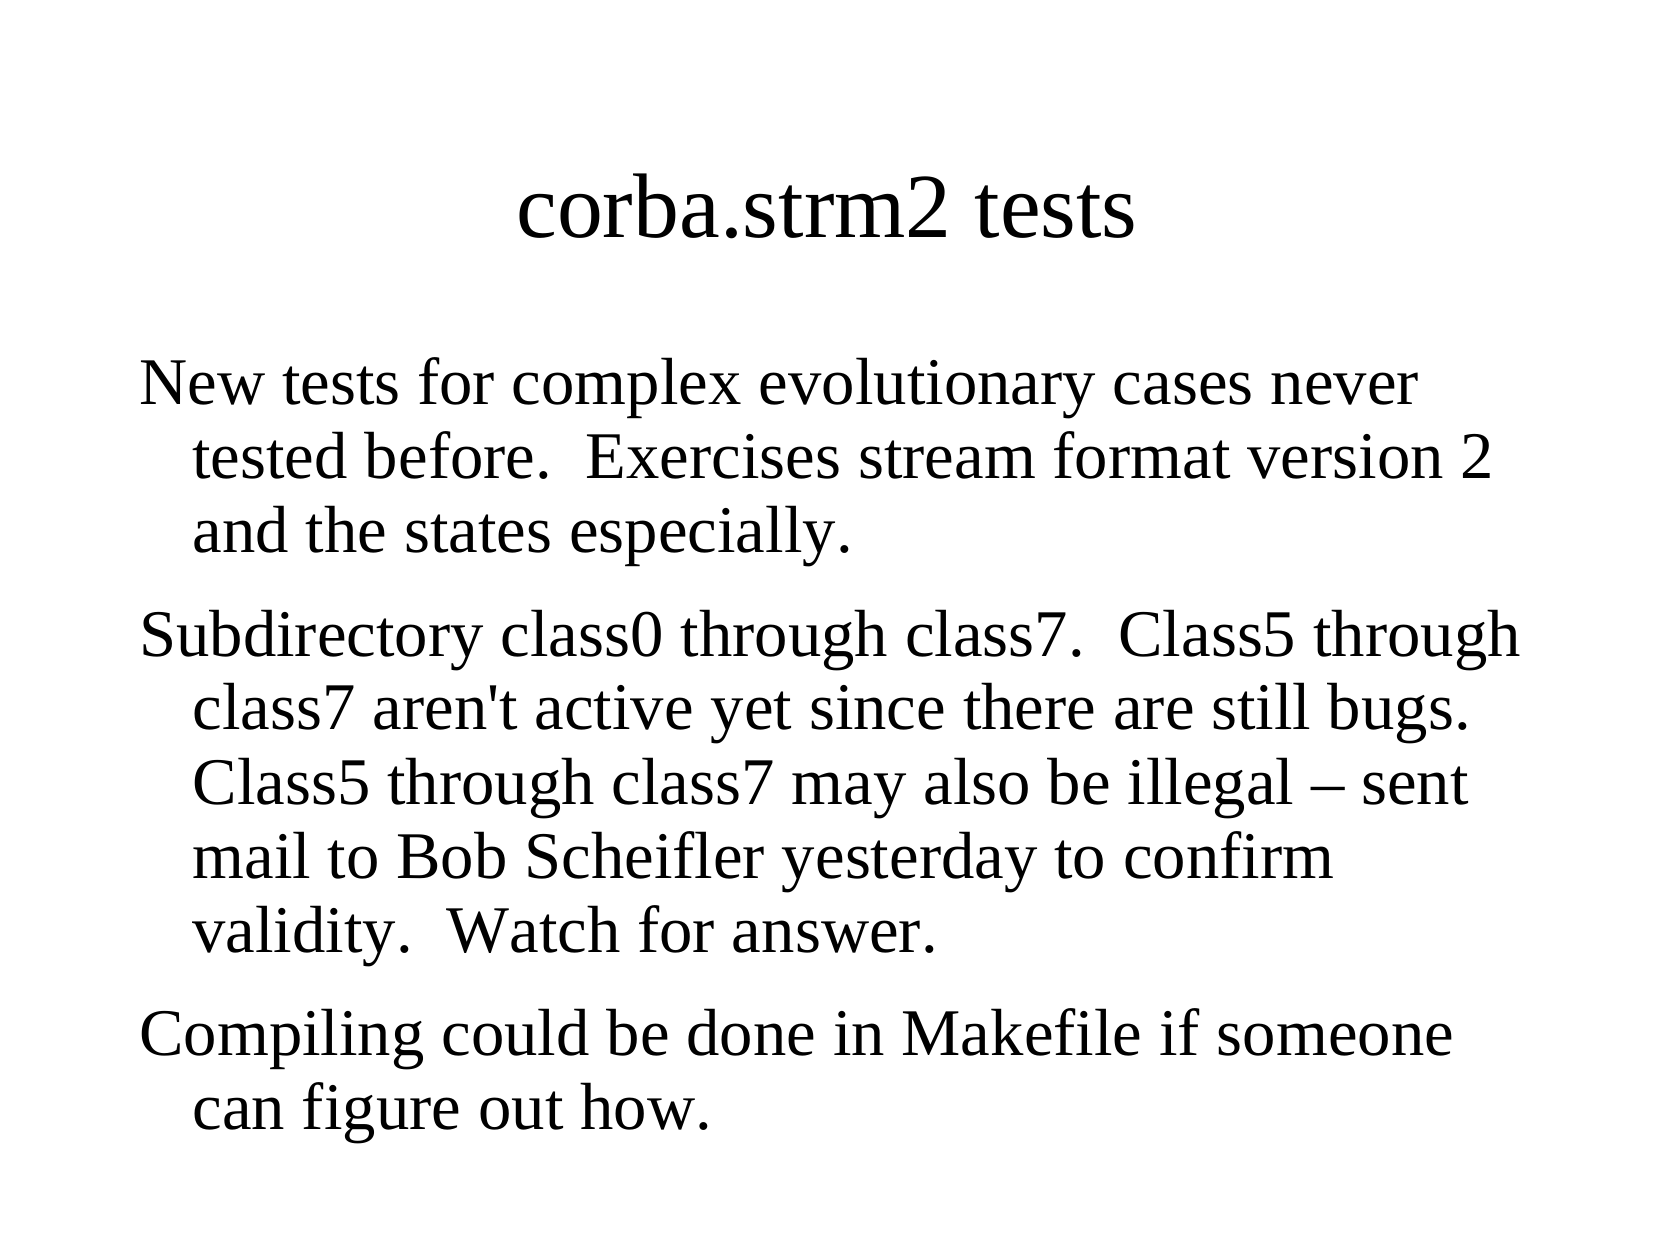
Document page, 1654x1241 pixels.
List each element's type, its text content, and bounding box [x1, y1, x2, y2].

list New tests for complex evolutionary cases never tested before. Exercises stream format version 2 and the states especially. Subdirectory class0 through class7. Class5 through class7 aren't active yet since there are still bugs. Class5 through class7 may also be illegal – sent mail to Bob Scheifler yesterday to confirm validity. Watch for answer. Compiling could be done in Makefile if someone can figure out how. [121, 344, 1534, 1212]
title corba.strm2 tests [121, 102, 1534, 311]
